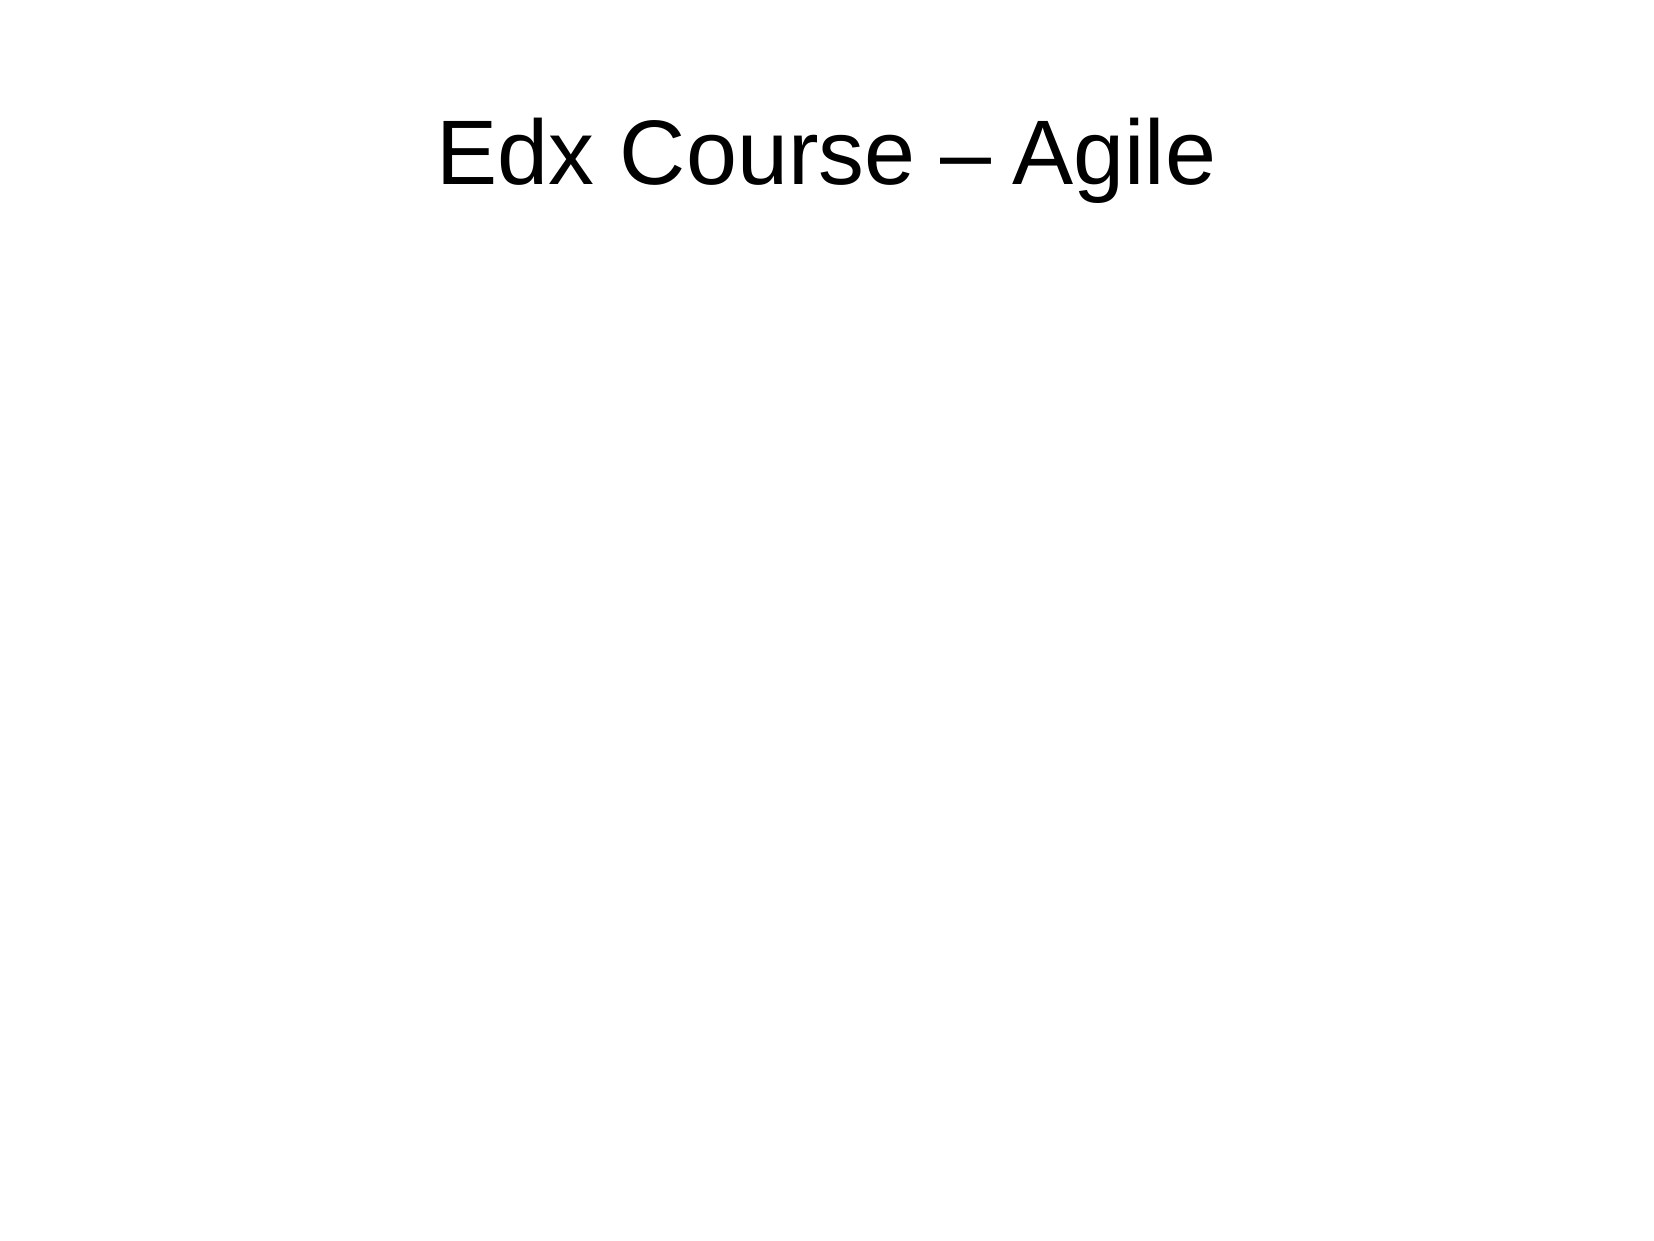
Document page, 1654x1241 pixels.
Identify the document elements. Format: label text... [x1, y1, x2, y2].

title Edx Course – Agile [82, 49, 1571, 257]
